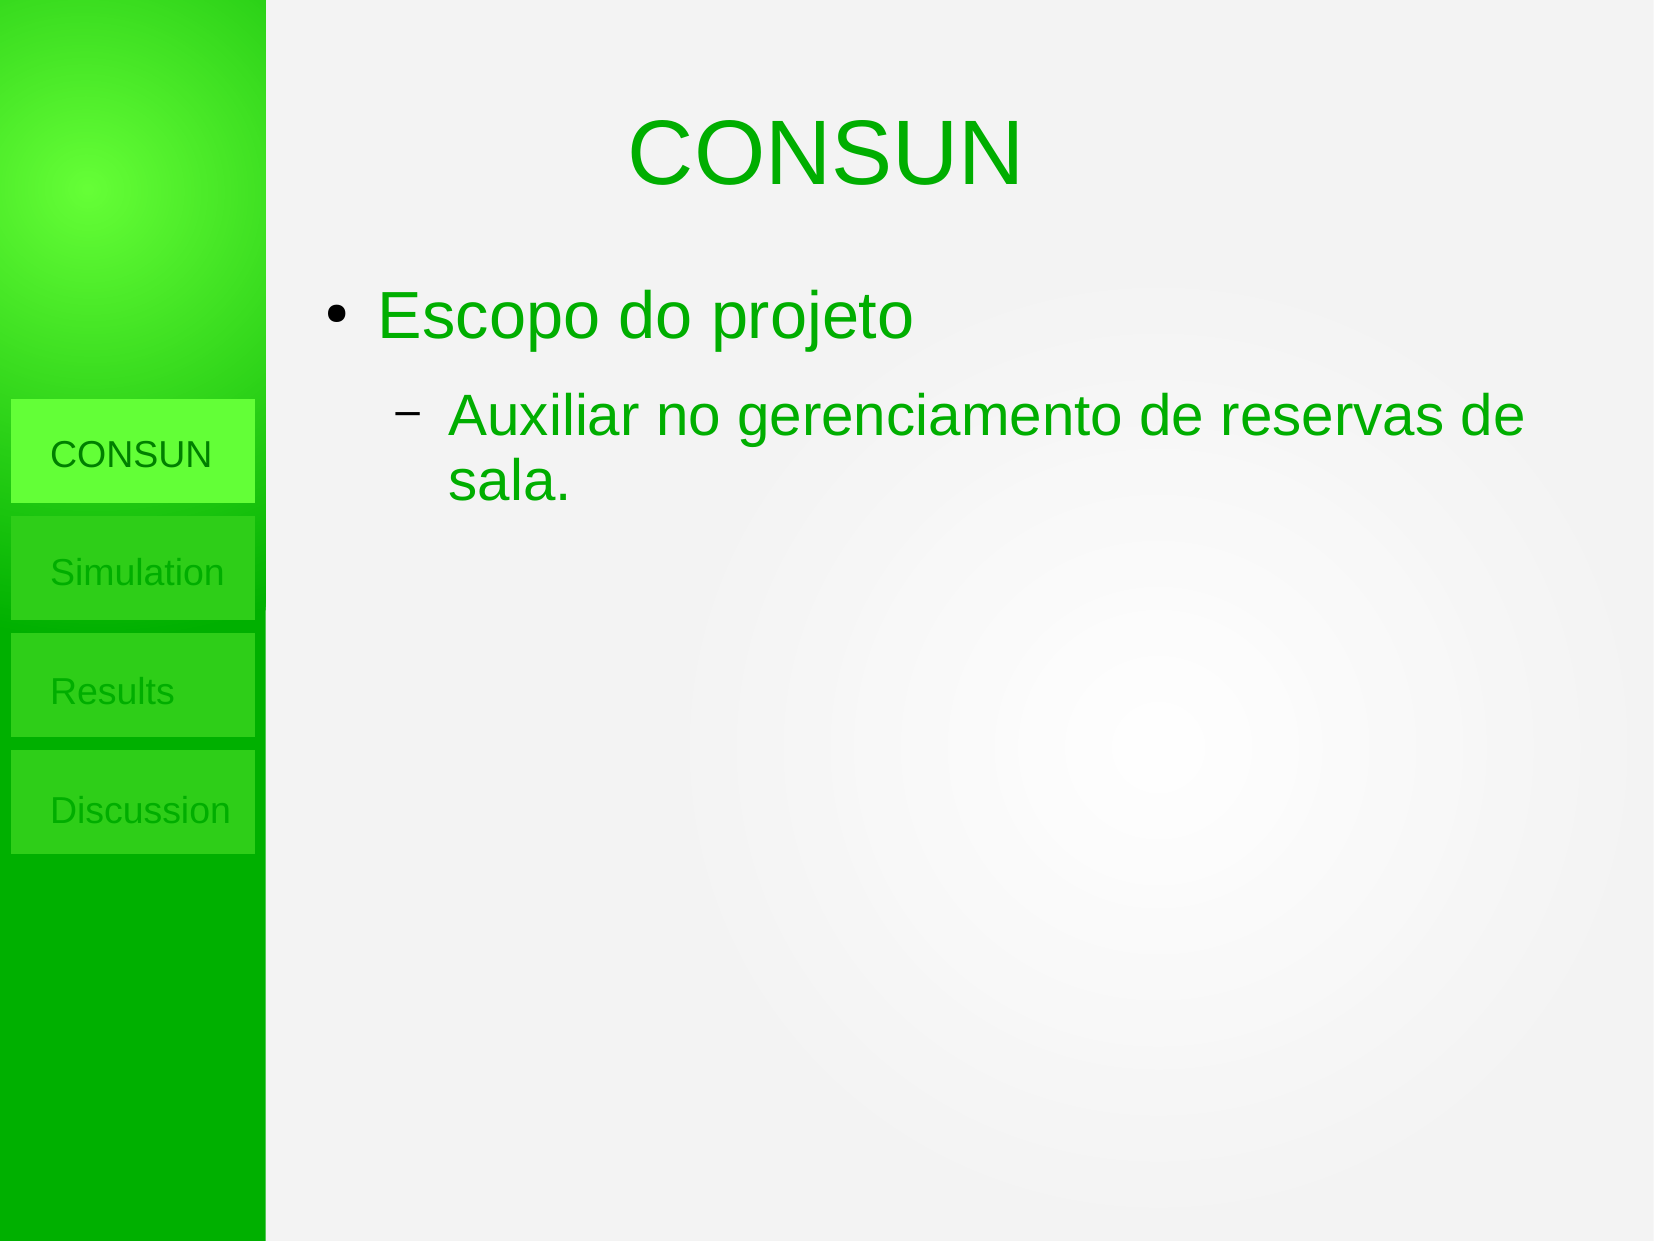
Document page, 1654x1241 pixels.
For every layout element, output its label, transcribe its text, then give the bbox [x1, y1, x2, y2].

text_box CONSUN [35, 423, 307, 485]
list Escopo do projeto Auxiliar no gerenciamento de reservas de sala. [307, 278, 1560, 1123]
text_box Simulation [35, 542, 252, 604]
title CONSUN [82, 49, 1571, 257]
text_box Results [35, 660, 265, 723]
text_box Discussion [35, 779, 292, 841]
